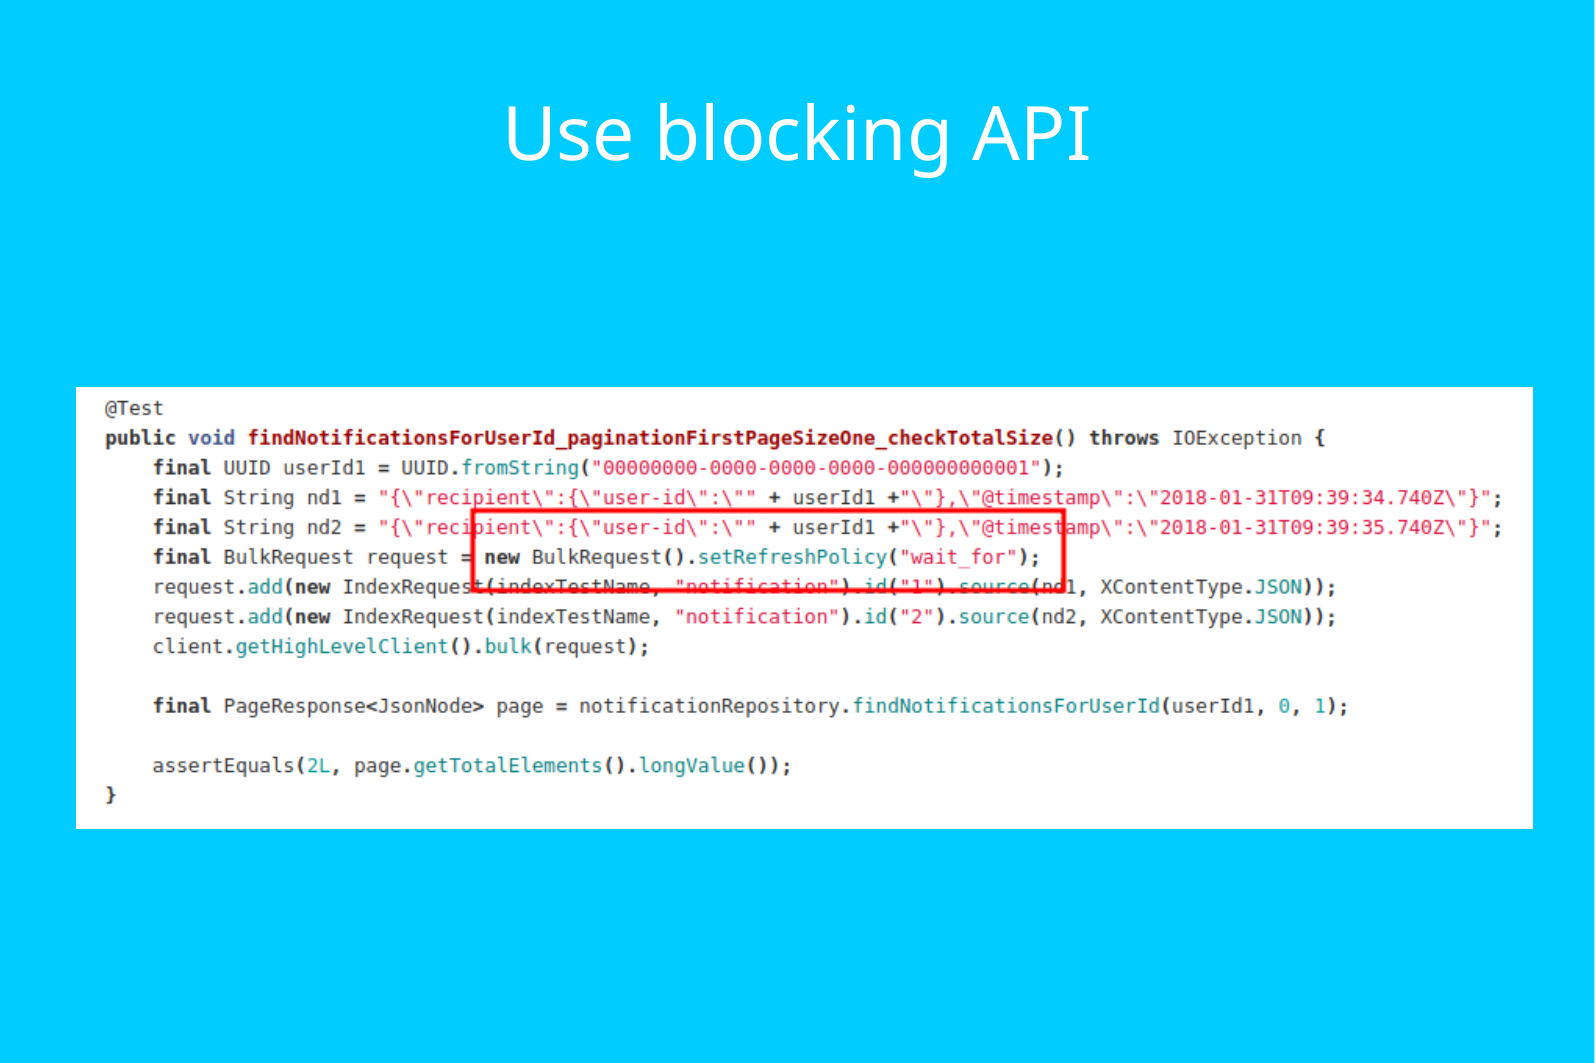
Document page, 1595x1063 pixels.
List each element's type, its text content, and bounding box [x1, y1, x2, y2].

title Use blocking API [79, 42, 1515, 220]
picture [77, 388, 1532, 828]
